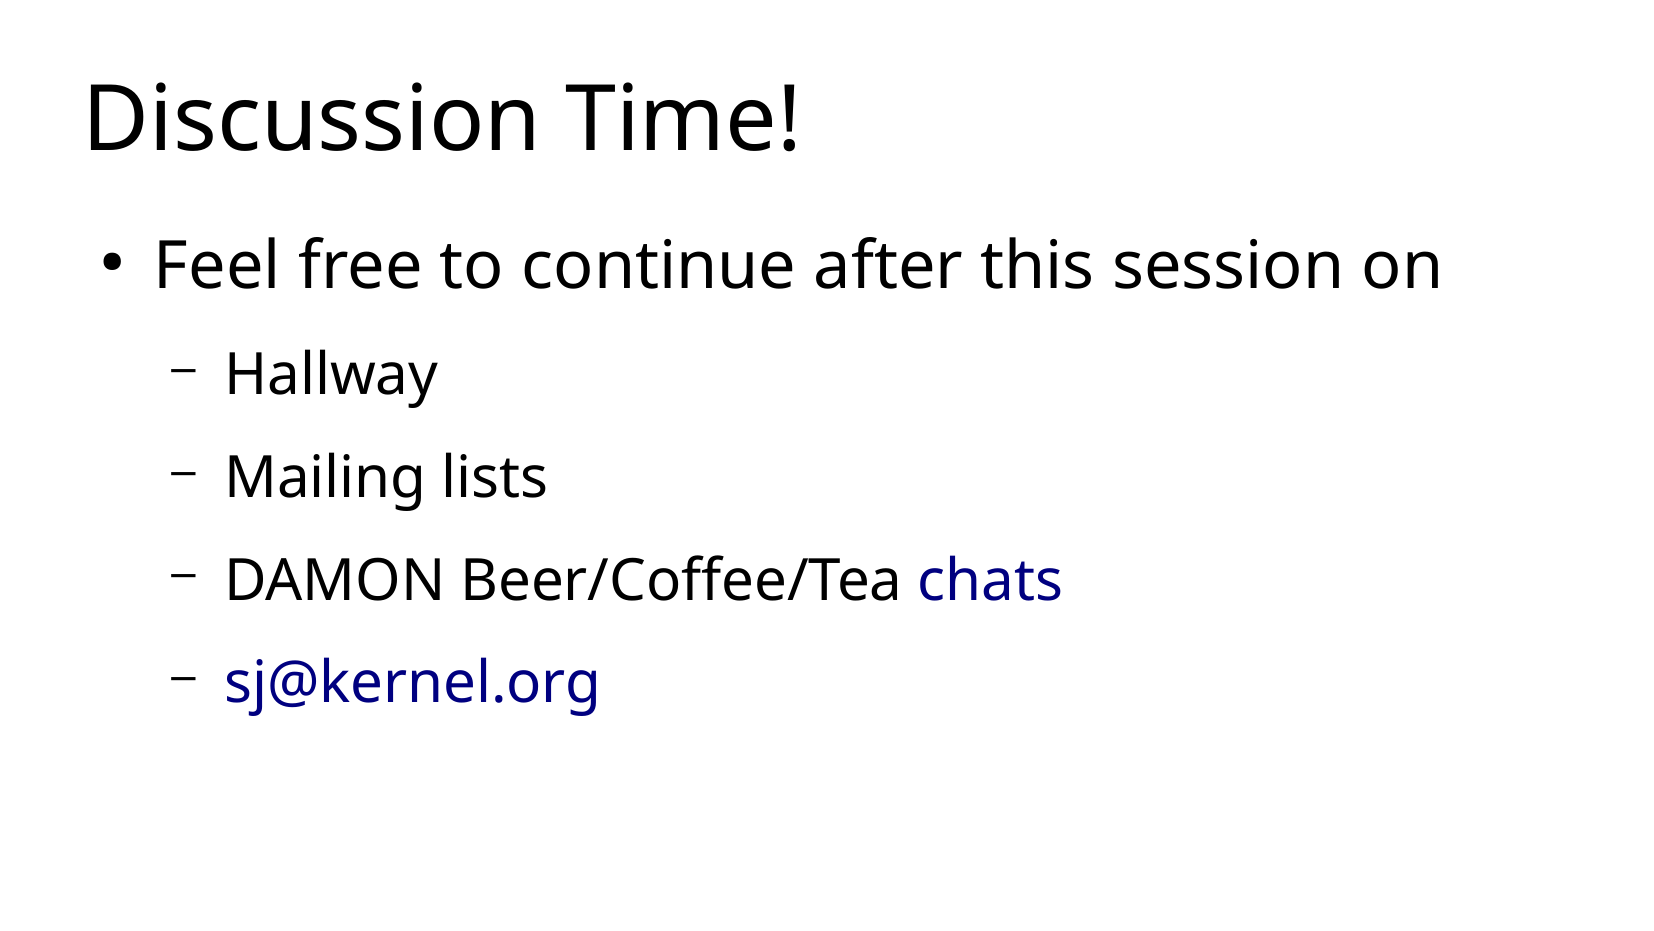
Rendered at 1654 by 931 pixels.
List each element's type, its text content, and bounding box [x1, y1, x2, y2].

list Feel free to continue after this session on Hallway Mailing lists DAMON Beer/Coffee/Tea chats sj@kernel.org [82, 217, 1571, 758]
title Discussion Time! [82, 37, 1571, 193]
